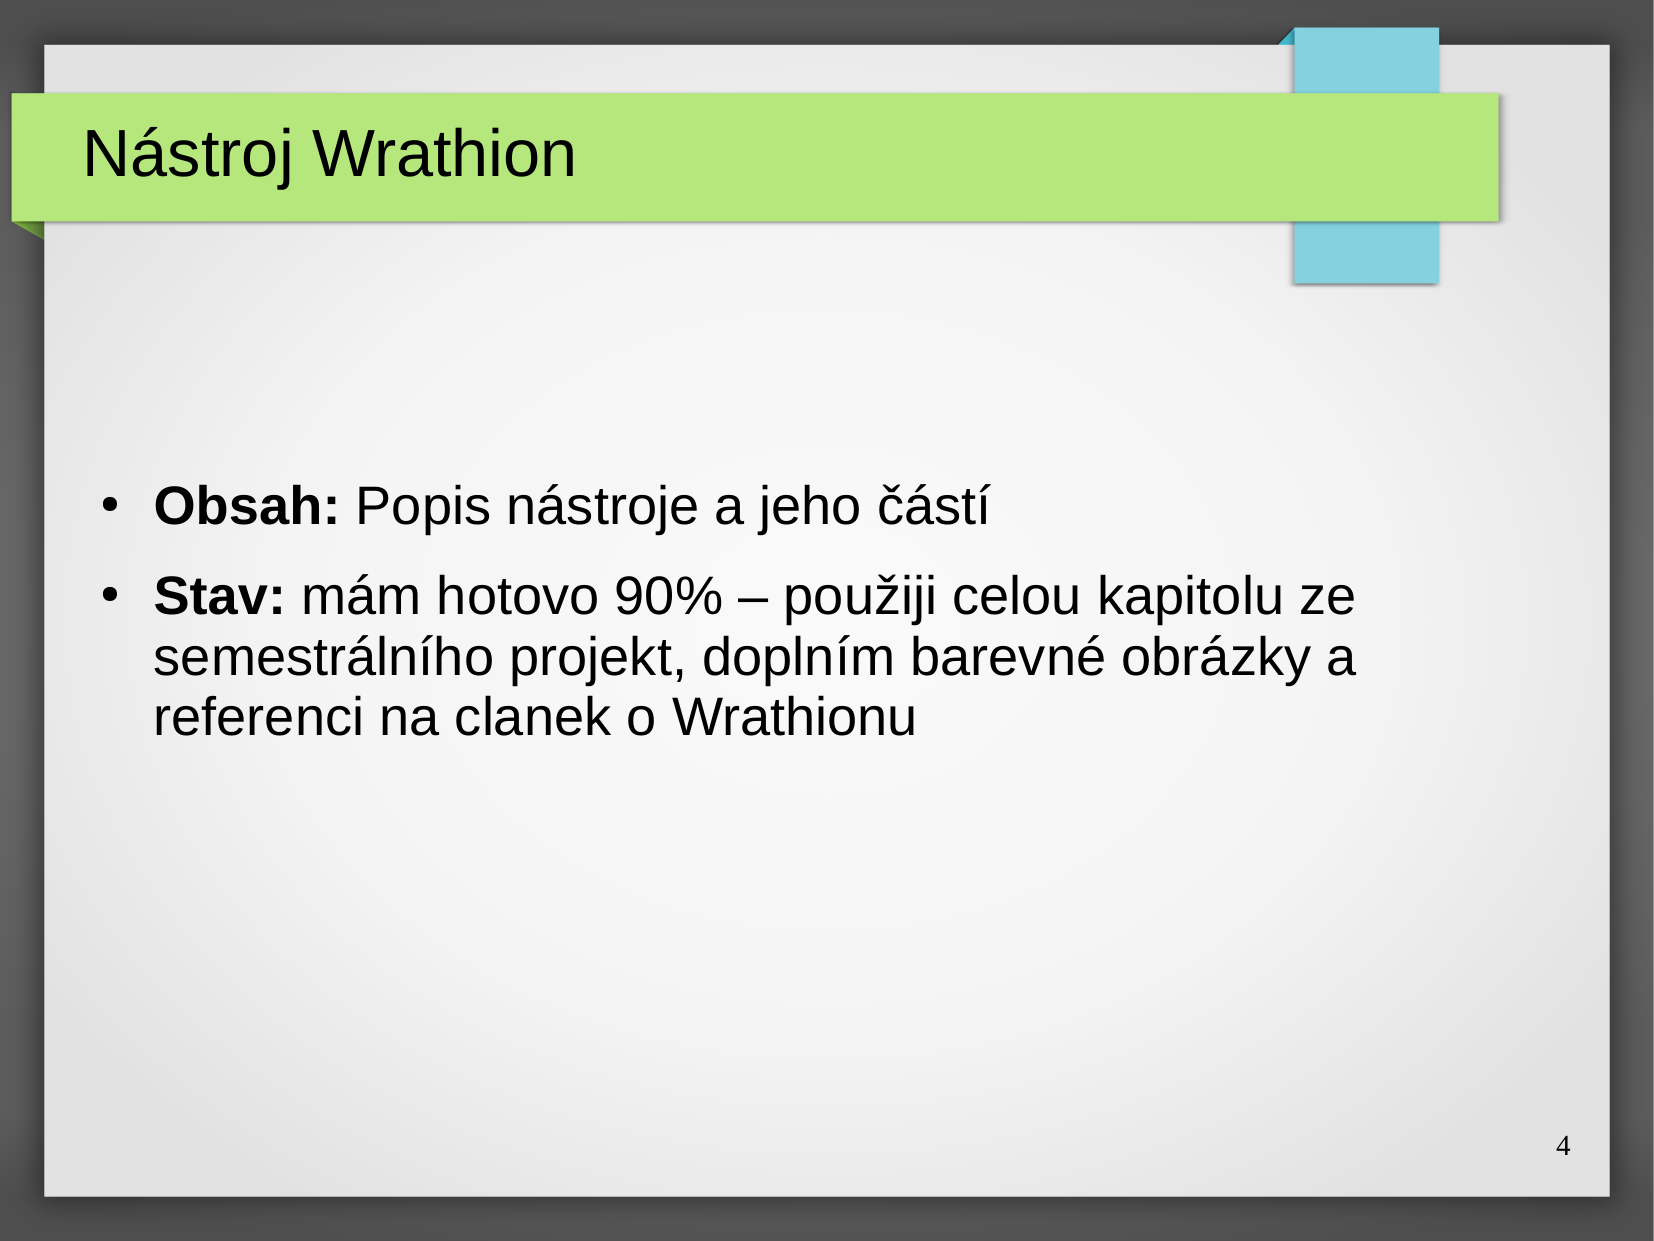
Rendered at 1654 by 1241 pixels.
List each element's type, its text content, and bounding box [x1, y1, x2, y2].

list Obsah: Popis nástroje a jeho částí Stav: mám hotovo 90% – použiji celou kapitolu ze semestrálního projekt, doplním barevné obrázky a referenci na clanek o Wrathionu [82, 295, 1571, 1015]
picture [0, 0, 1654, 1241]
title Nástroj Wrathion [82, 94, 1264, 213]
